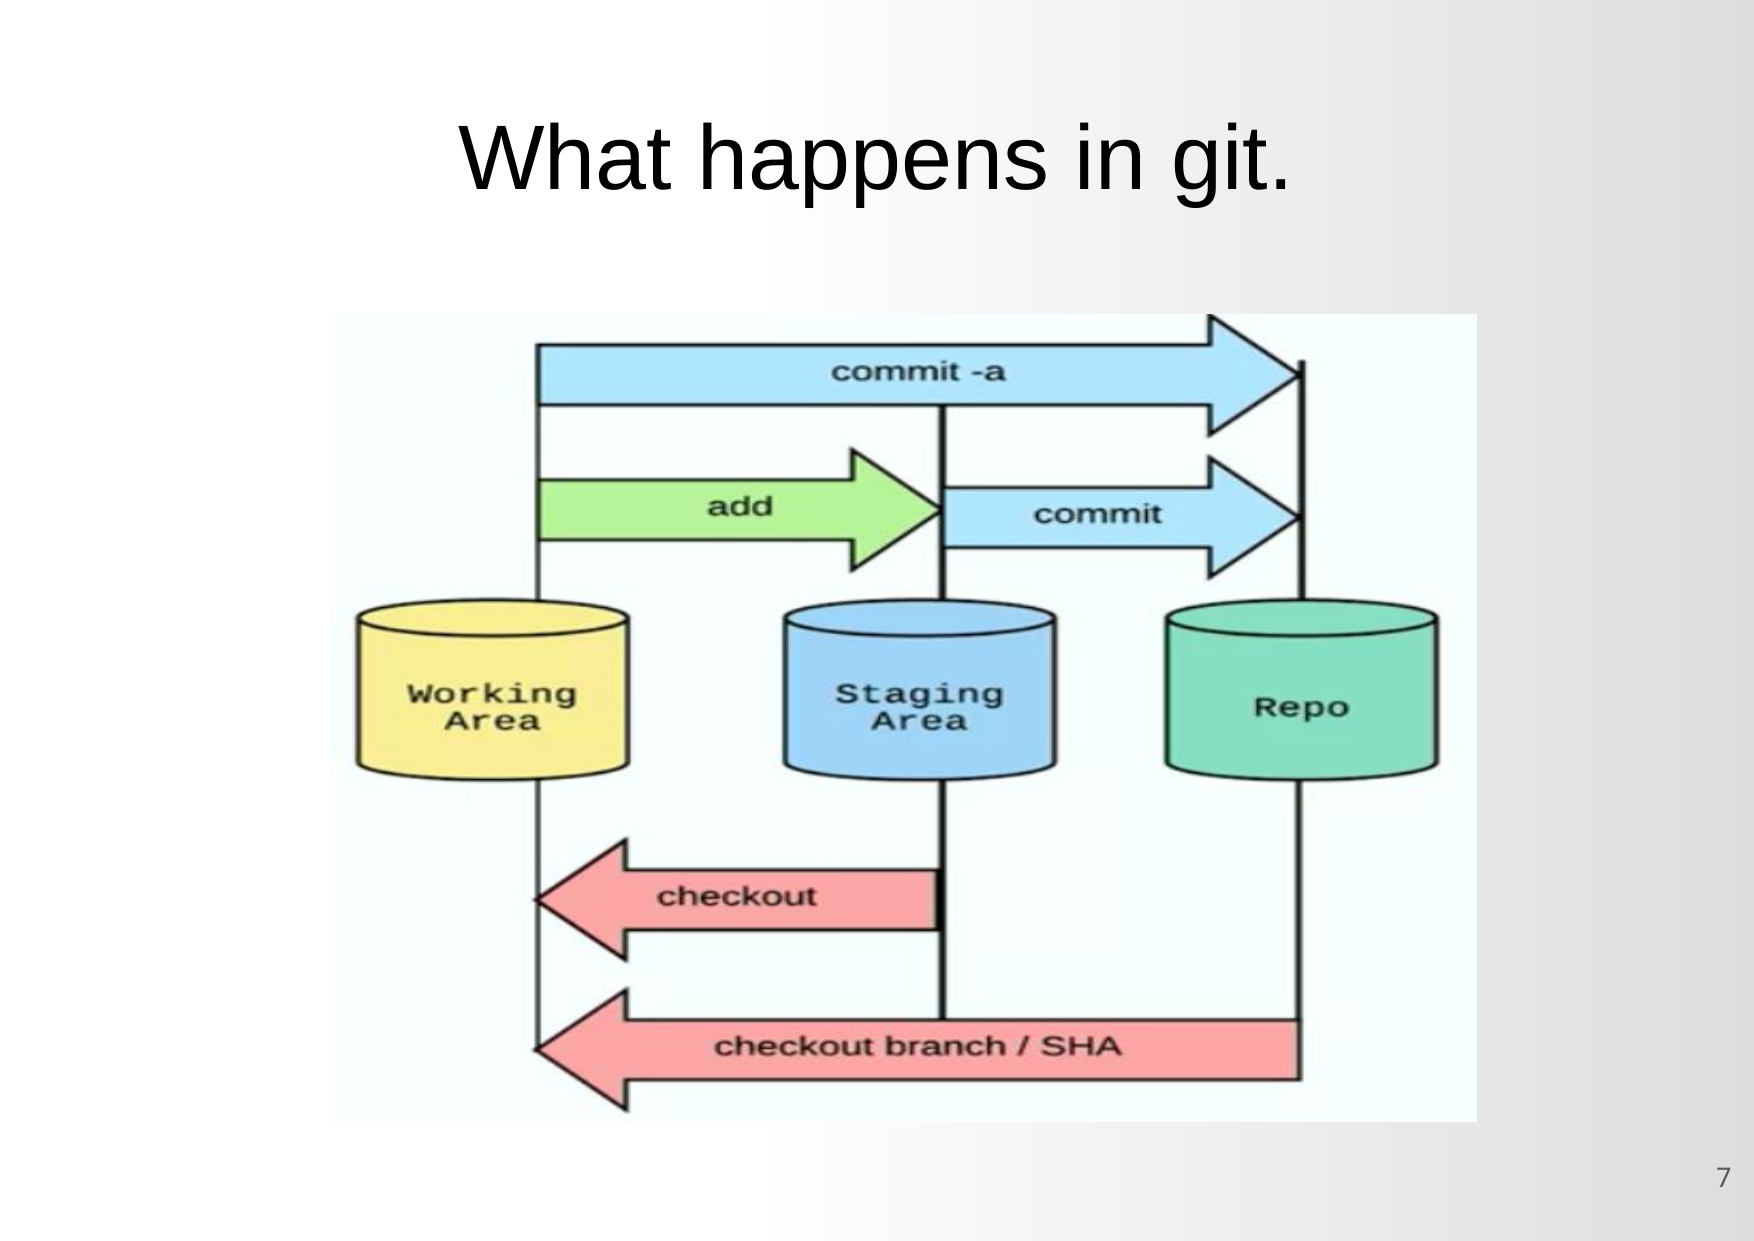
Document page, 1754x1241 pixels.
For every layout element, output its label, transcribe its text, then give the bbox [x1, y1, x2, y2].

text_box What happens in git. [87, 49, 1666, 257]
slide_number <number> [1641, 1145, 1747, 1241]
picture [330, 314, 1477, 1123]
